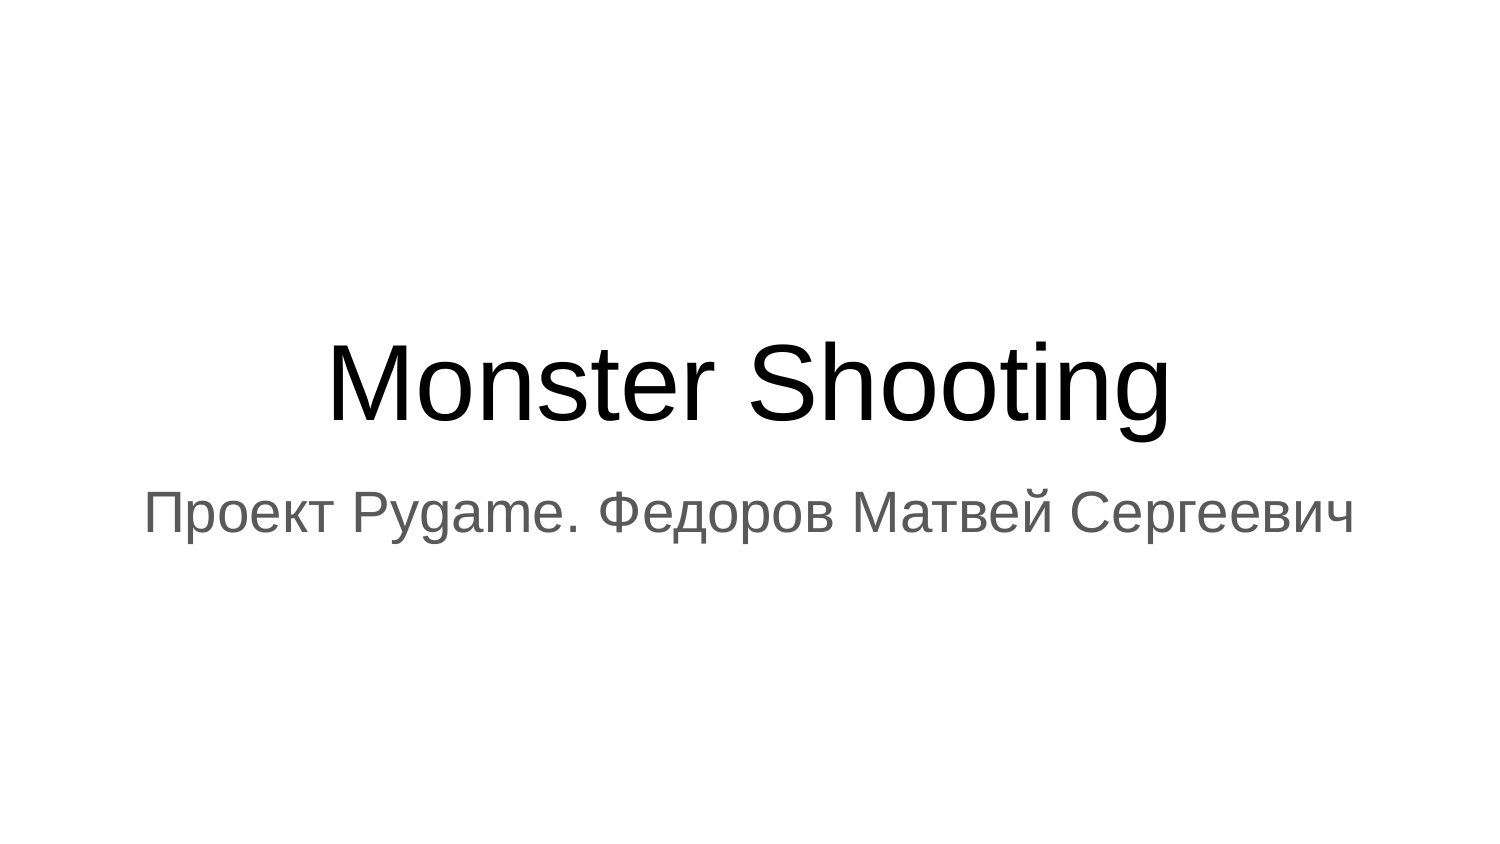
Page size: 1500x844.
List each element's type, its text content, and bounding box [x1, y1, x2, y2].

subtitle Проект Pygame. Федоров Матвей Сергеевич [51, 464, 1449, 595]
title Monster Shooting [51, 122, 1449, 459]
